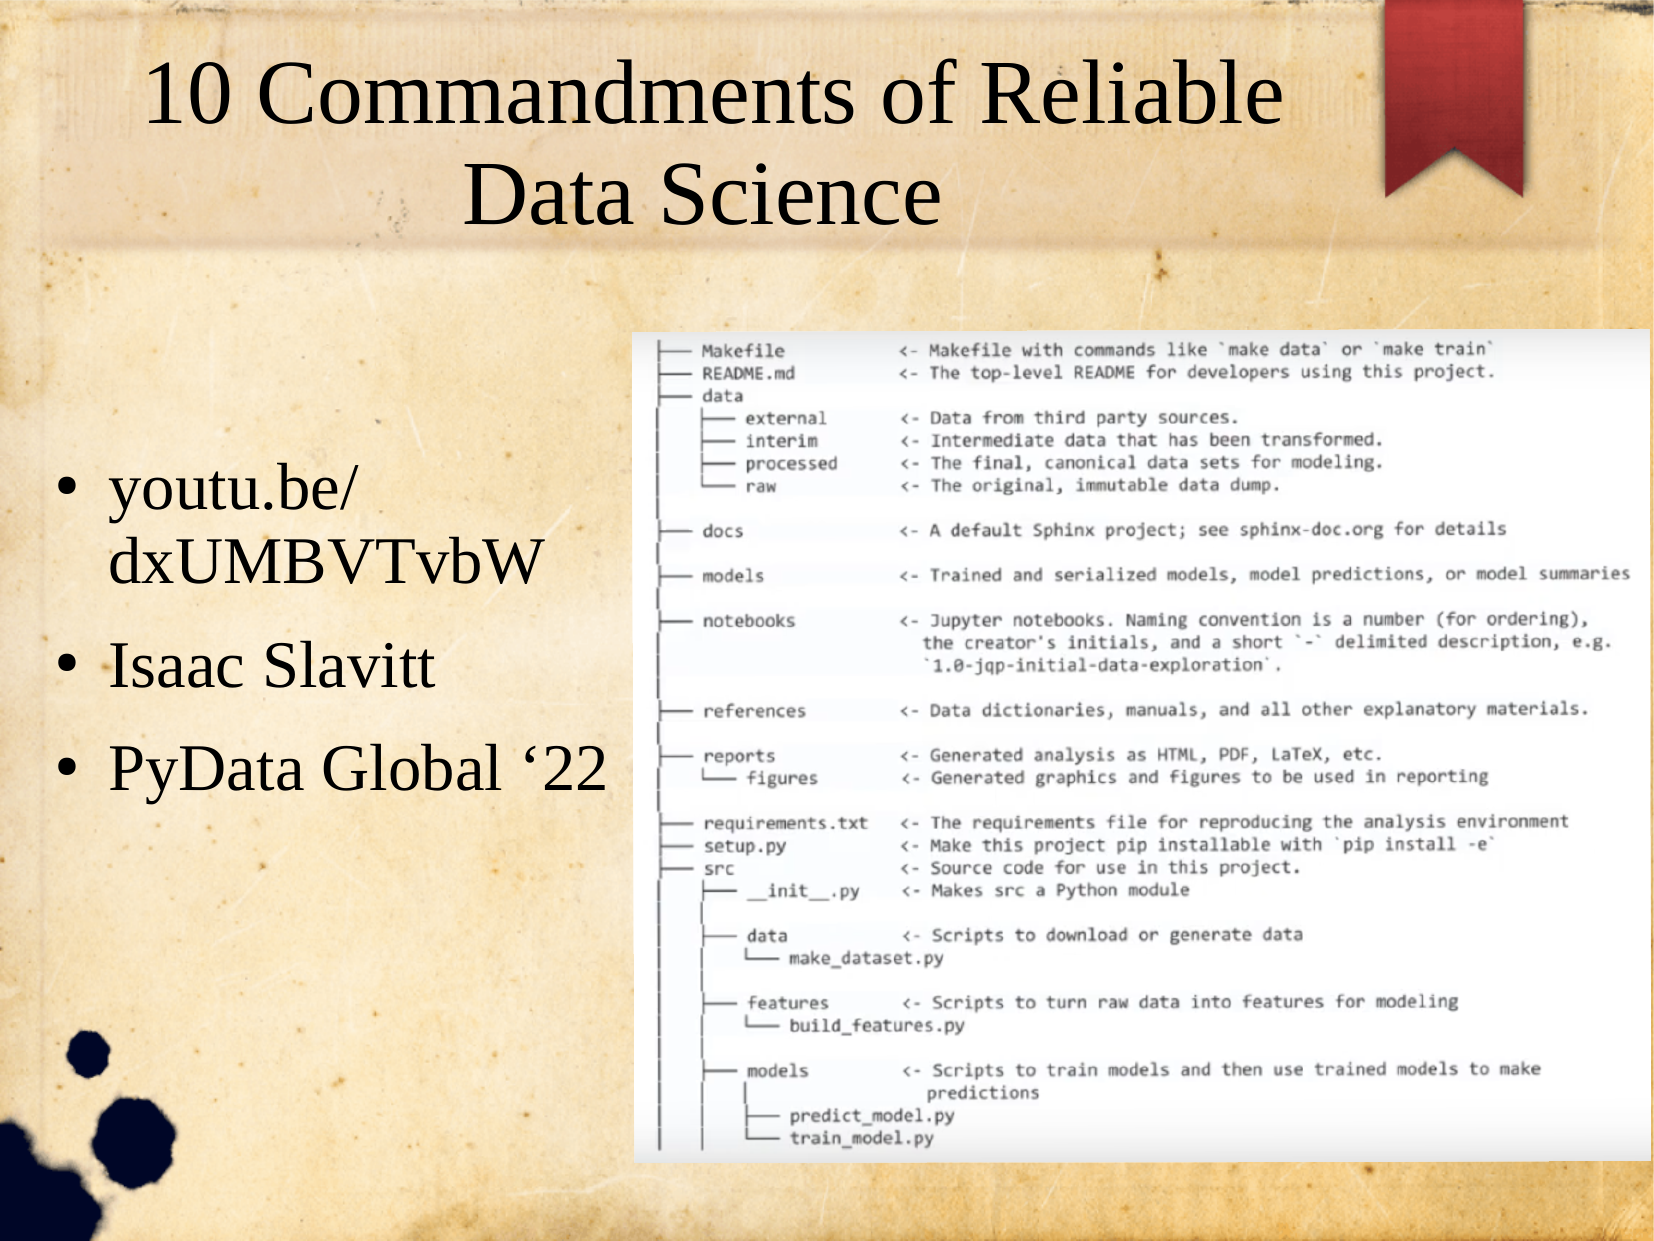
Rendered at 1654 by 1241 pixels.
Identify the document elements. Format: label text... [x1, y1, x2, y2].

title 10 Commandments of Reliable Data Science [82, 41, 1347, 245]
list youtu.be/dxUMBVTvbW Isaac Slavitt PyData Global ‘22 [37, 450, 632, 901]
picture [0, 0, 1654, 1241]
